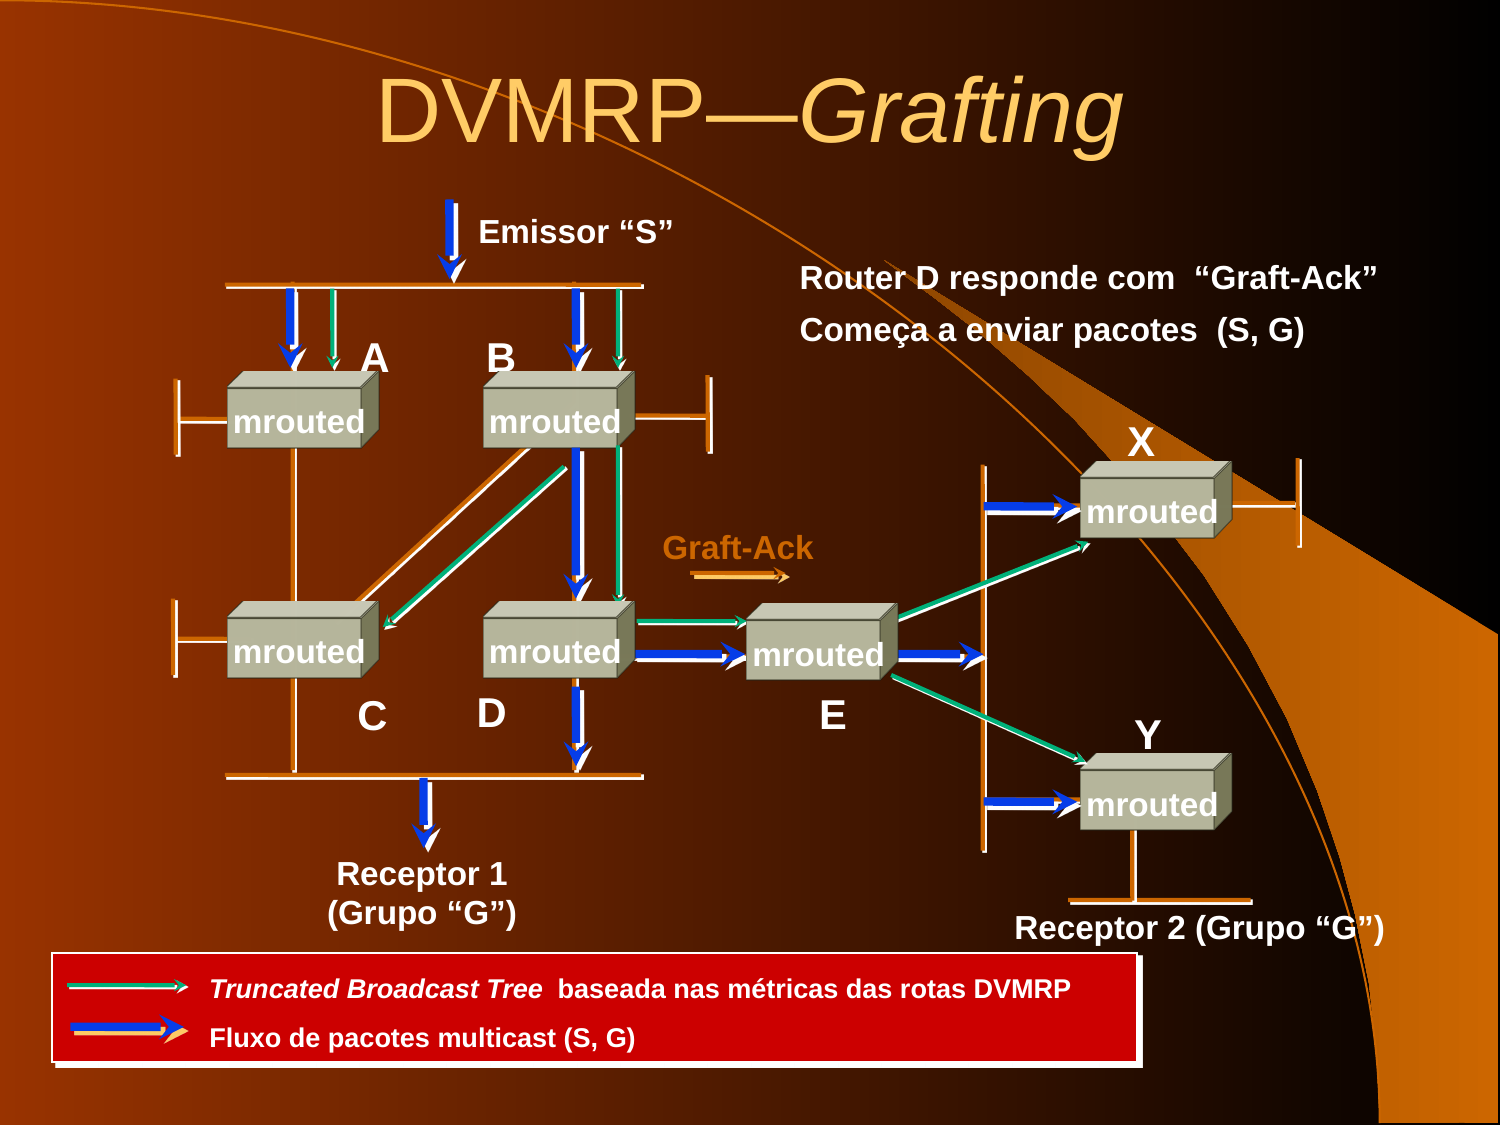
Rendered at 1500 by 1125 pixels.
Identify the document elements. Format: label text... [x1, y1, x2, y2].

text_box Graft-Ack [647, 518, 830, 574]
picture [746, 603, 899, 625]
text_box Começa a enviar pacotes (S, G) [786, 301, 1440, 355]
text_box Y [1117, 699, 1179, 753]
text_box X [1110, 406, 1172, 461]
picture [227, 601, 380, 622]
title DVMRP—Grafting [24, 24, 1475, 188]
text_box Router D responde com “Graft-Ack” [786, 249, 1440, 301]
text_box mrouted [1071, 775, 1234, 831]
text_box Fluxo de pacotes multicast (S, G) [194, 1012, 654, 1061]
picture [483, 371, 636, 393]
text_box B [495, 359, 508, 368]
picture [1080, 461, 1233, 483]
text_box Truncated Broadcast Tree baseada nas métricas das rotas DVMRP [194, 963, 1092, 1011]
text_box A [343, 322, 402, 389]
text_box D [454, 678, 529, 745]
picture [227, 371, 380, 393]
text_box Receptor 1 (Grupo “G”) [319, 848, 525, 936]
text_box B [469, 322, 533, 389]
text_box mrouted [1071, 483, 1234, 539]
text_box mrouted [217, 393, 381, 449]
picture [483, 601, 636, 622]
text_box Emissor “S” [471, 206, 682, 254]
text_box B [495, 348, 506, 355]
text_box E [802, 681, 864, 746]
picture [1080, 753, 1233, 775]
text_box mrouted [217, 622, 381, 679]
text_box mrouted [473, 622, 637, 679]
text_box mrouted [473, 393, 637, 449]
text_box A [370, 349, 378, 360]
text_box mrouted [737, 625, 901, 681]
text_box C [340, 680, 399, 747]
text_box Receptor 2 (Grupo “G”) [999, 899, 1400, 954]
text_box [52, 952, 1138, 1063]
